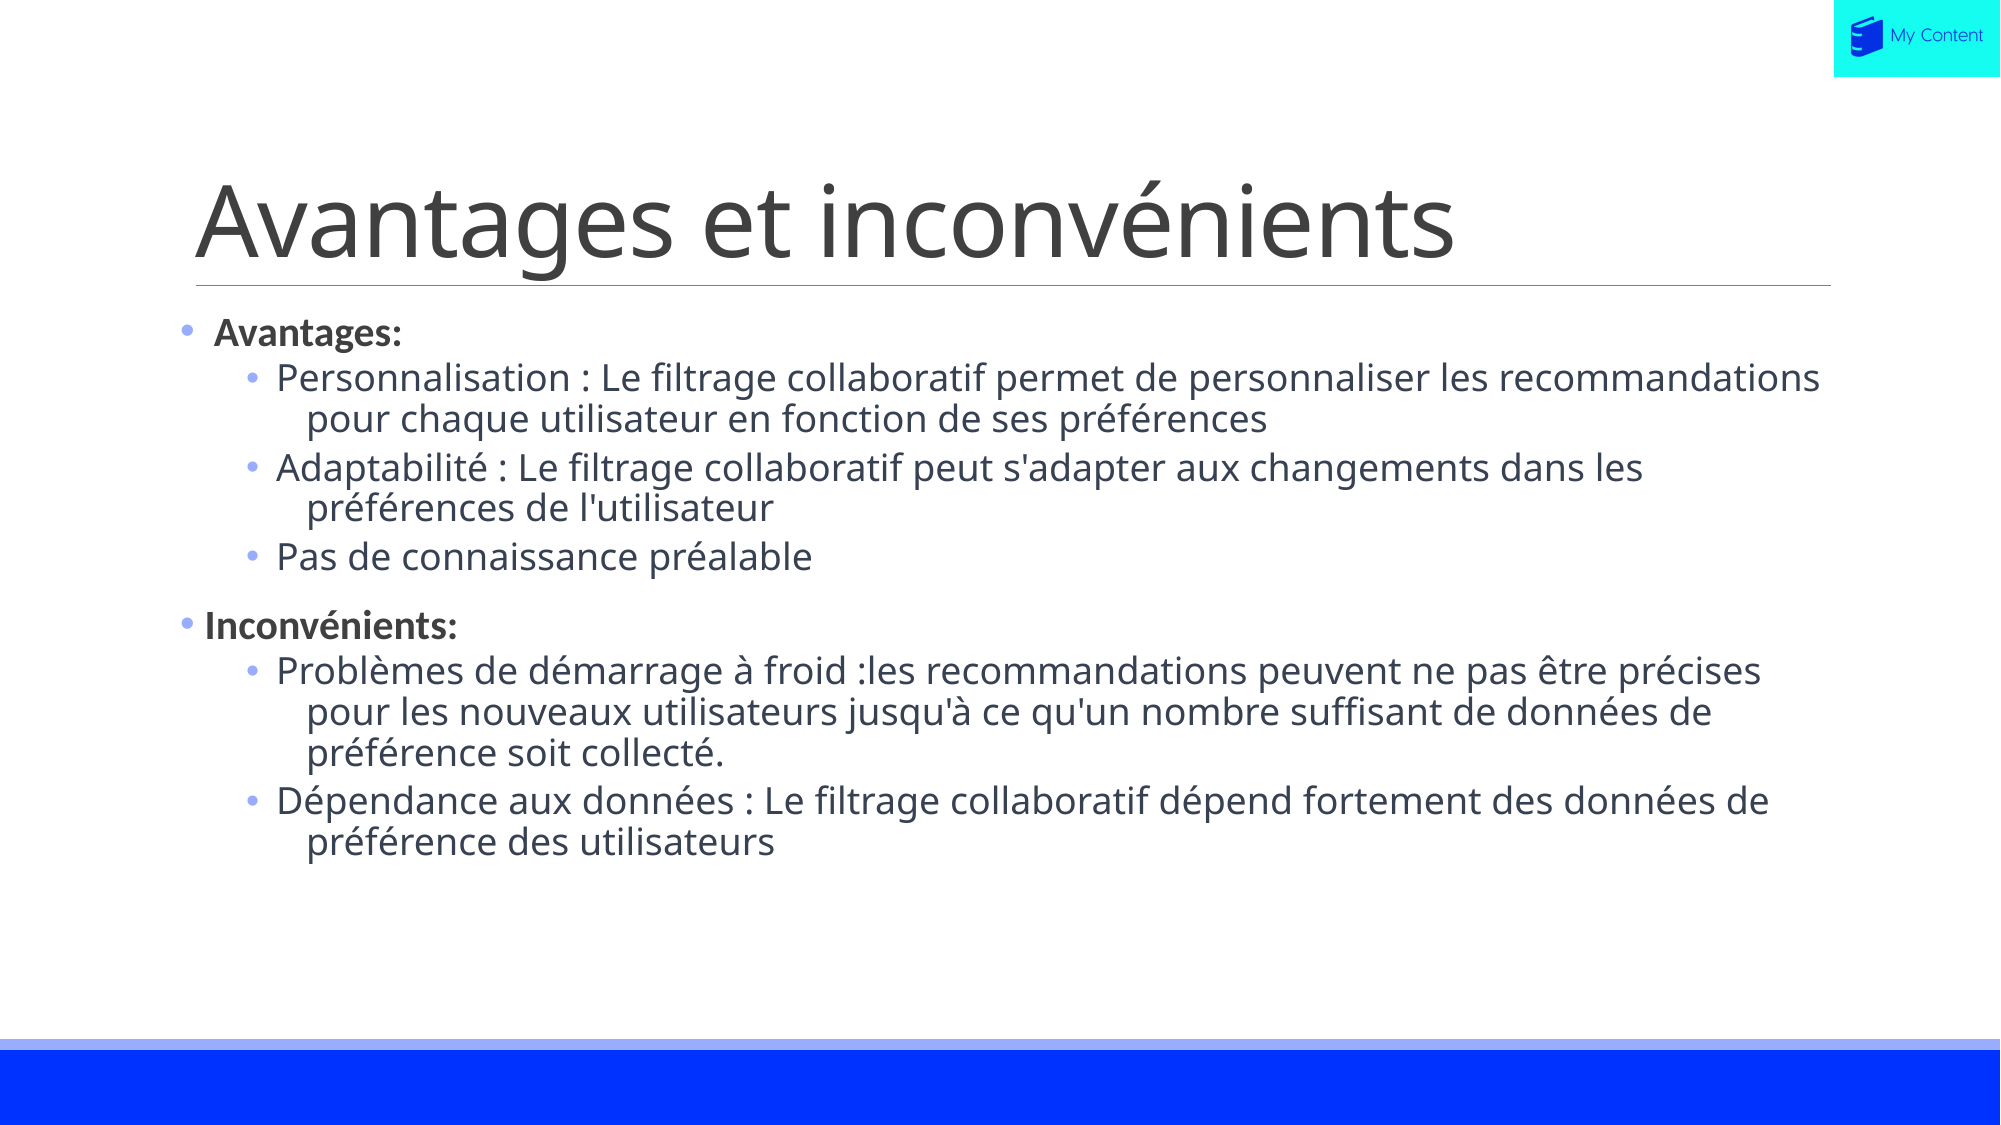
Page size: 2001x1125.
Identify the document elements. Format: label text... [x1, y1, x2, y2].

picture [1834, 0, 2000, 77]
list Avantages: Personnalisation : Le filtrage collaboratif permet de personnaliser les recommandations pour chaque utilisateur en fonction de ses préférences Adaptabilité : Le filtrage collaboratif peut s'adapter aux changements dans les préférences de l'utilisateur Pas de connaissance préalable Inconvénients: Problèmes de démarrage à froid :les recommandations peuvent ne pas être précises pour les nouveaux utilisateurs jusqu'à ce qu'un nombre suffisant de données de préférence soit collecté. Dépendance aux données : Le filtrage collaboratif dépend fortement des données de préférence des utilisateurs [180, 302, 1831, 963]
title Avantages et inconvénients [180, 47, 1831, 286]
